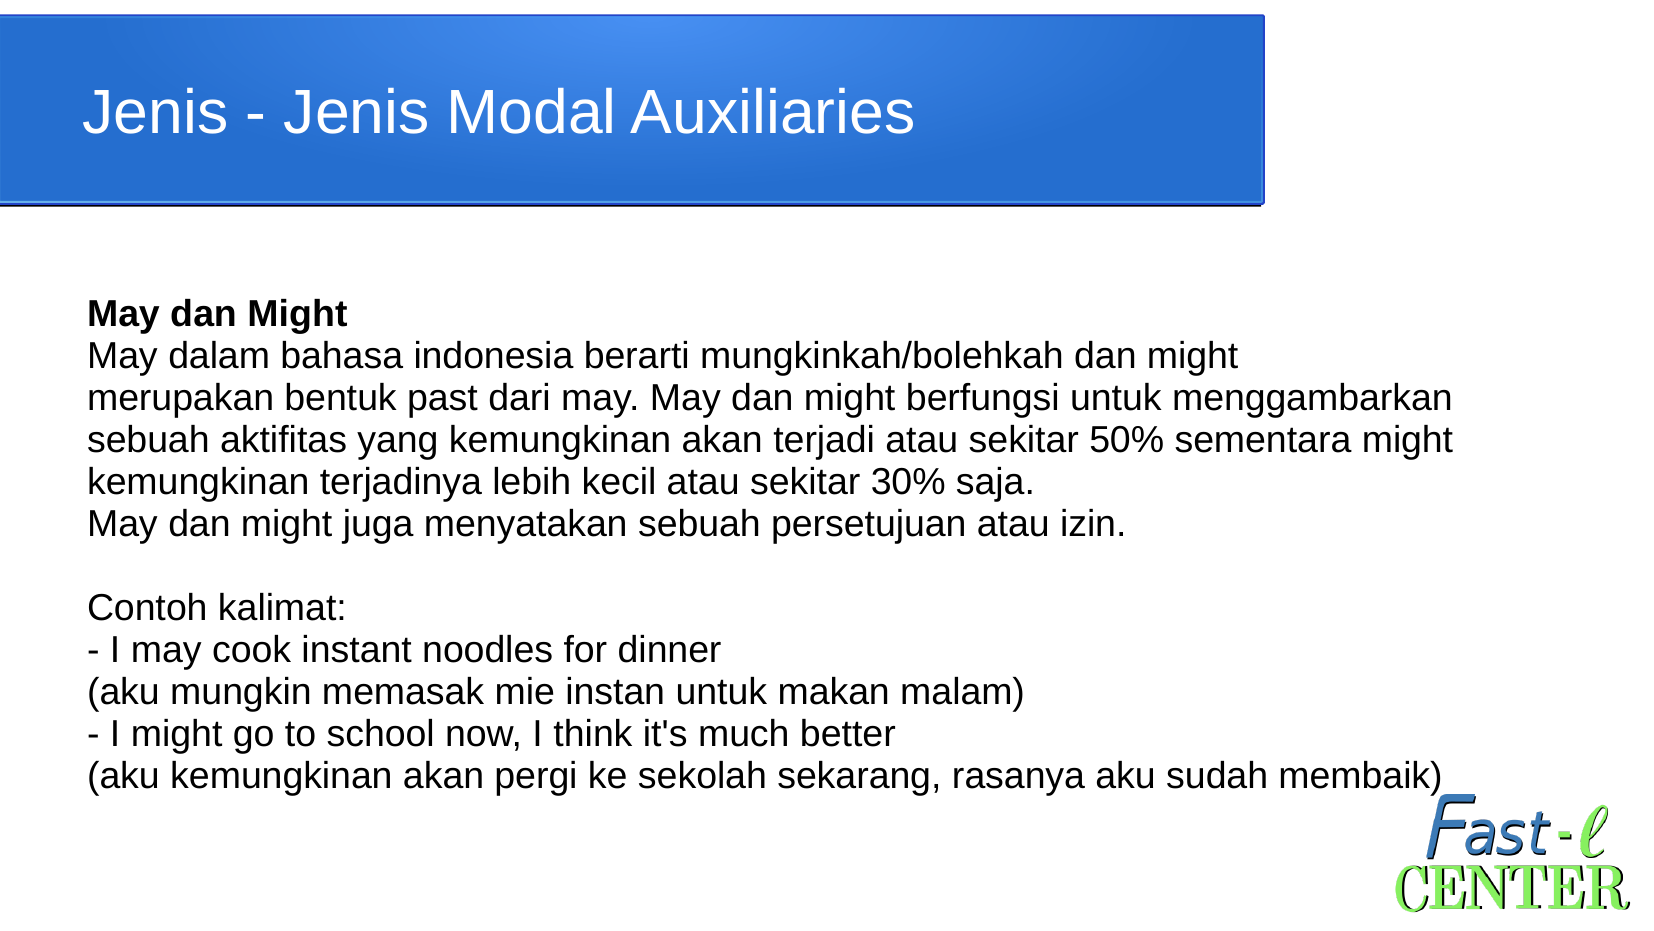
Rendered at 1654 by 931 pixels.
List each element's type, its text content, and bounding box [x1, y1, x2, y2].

text_box May dan Might May dalam bahasa indonesia berarti mungkinkah/bolehkah dan might merupakan bentuk past dari may. May dan might berfungsi untuk menggambarkan sebuah aktifitas yang kemungkinan akan terjadi atau sekitar 50% sementara might kemungkinan terjadinya lebih kecil atau sekitar 30% saja. May dan might juga menyatakan sebuah persetujuan atau izin. Contoh kalimat: - I may cook instant noodles for dinner (aku mungkin memasak mie instan untuk makan malam) - I might go to school now, I think it's much better (aku kemungkinan akan pergi ke sekolah sekarang, rasanya aku sudah membaik) [72, 285, 1479, 804]
picture [1395, 794, 1631, 916]
title Jenis - Jenis Modal Auxiliaries [82, 35, 1235, 189]
